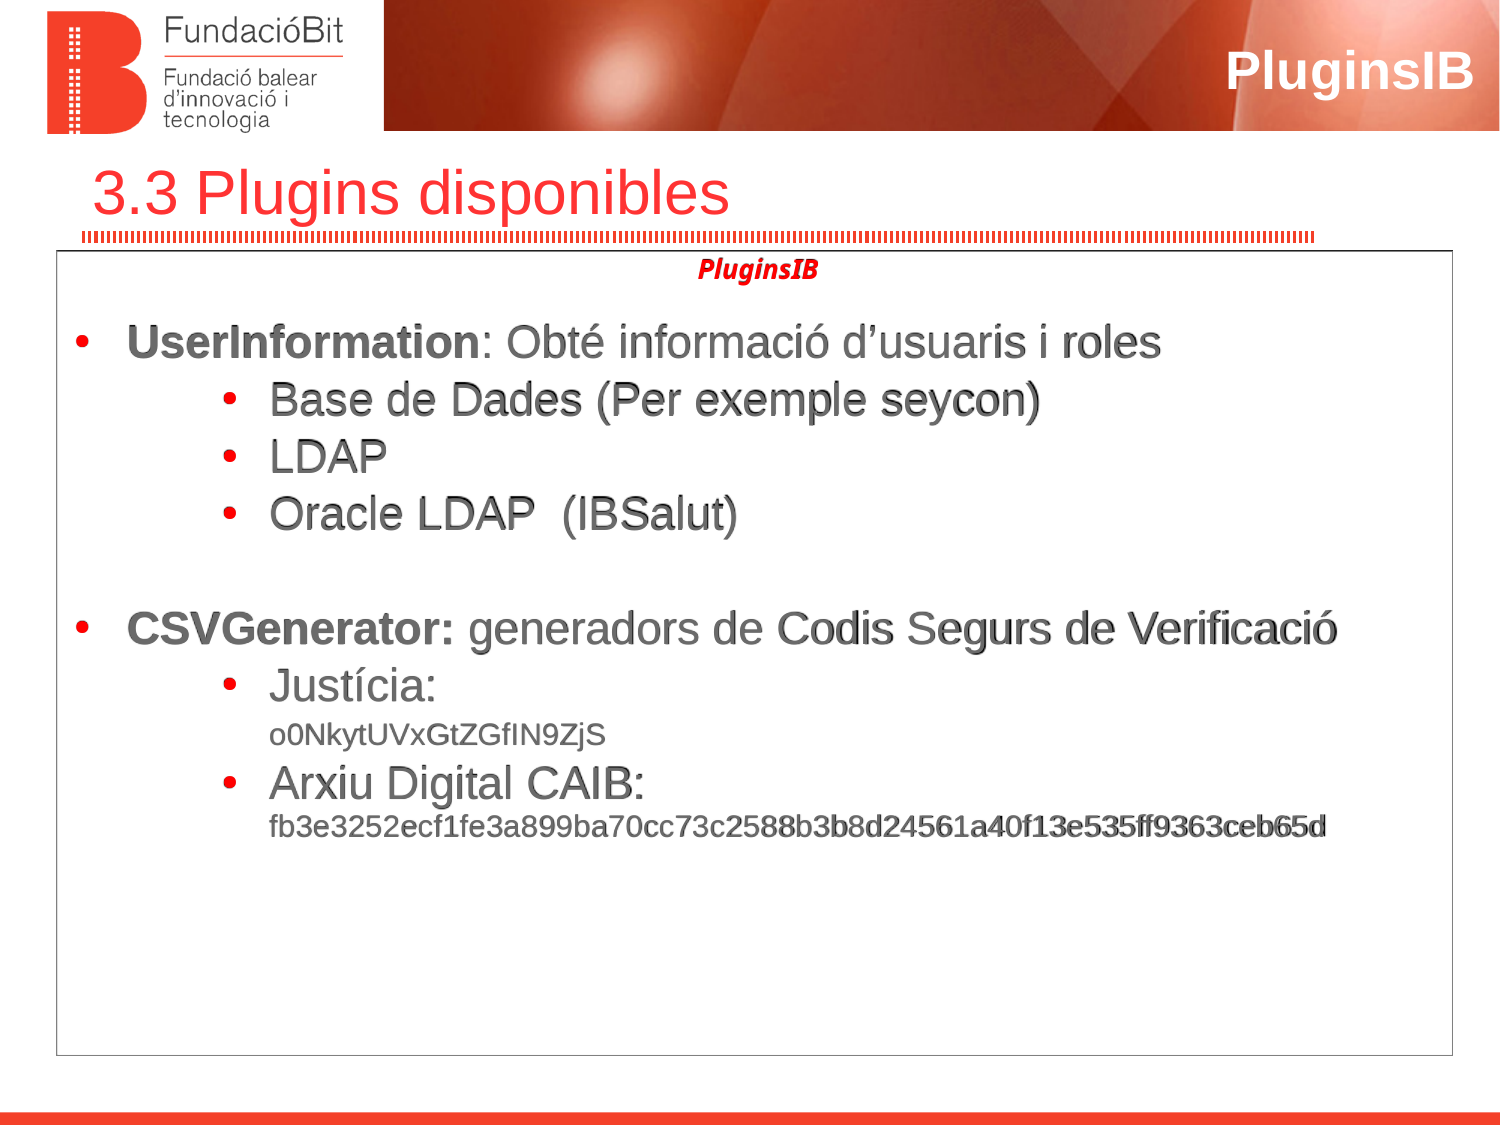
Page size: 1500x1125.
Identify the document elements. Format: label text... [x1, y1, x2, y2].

picture [383, 0, 1500, 131]
text_box PluginsIB UserInformation: Obté informació d’usuaris i roles Base de Dades (Per exemple seycon) LDAP Oracle LDAP (IBSalut) CSVGenerator: generadors de Codis Segurs de Verificació Justícia: o0NkytUVxGtZGfIN9ZjS Arxiu Digital CAIB: fb3e3252ecf1fe3a899ba70cc73c2588b3b8d24561a40f13e535ff9363ceb65d [56, 251, 1453, 1056]
list 3.3 Plugins disponibles [40, 158, 1426, 275]
title PluginsIB [324, 19, 1477, 123]
picture [47, 11, 343, 134]
